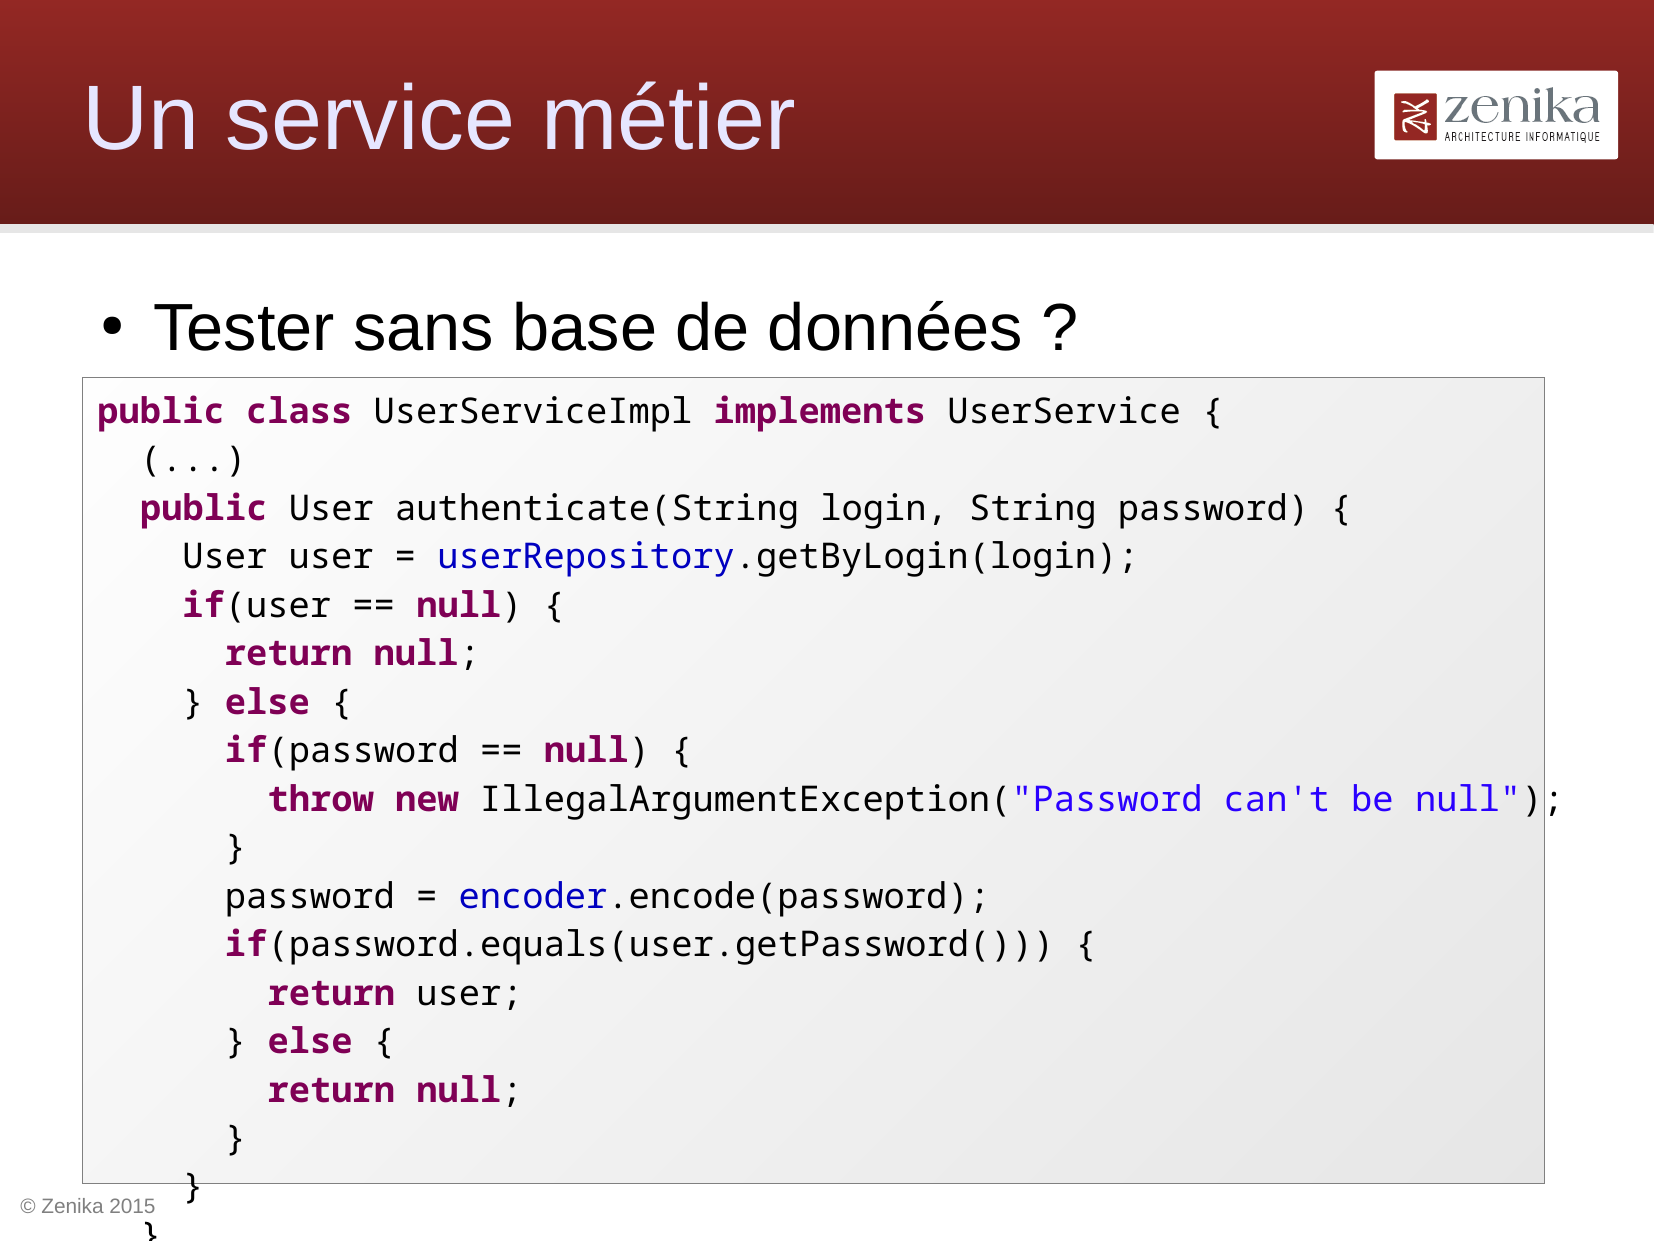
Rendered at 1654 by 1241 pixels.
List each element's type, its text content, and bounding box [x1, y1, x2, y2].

text_box public class UserServiceImpl implements UserService { (...) public User authenticate(String login, String password) { User user = userRepository.getByLogin(login); if(user == null) { return null; } else { if(password == null) { throw new IllegalArgumentException("Password can't be null"); } password = encoder.encode(password); if(password.equals(user.getPassword())) { return user; } else { return null; } } } } [82, 377, 1545, 1184]
title Un service métier [82, 13, 1571, 222]
picture [1571, 82, 1600, 149]
list Tester sans base de données ? [82, 290, 1538, 377]
